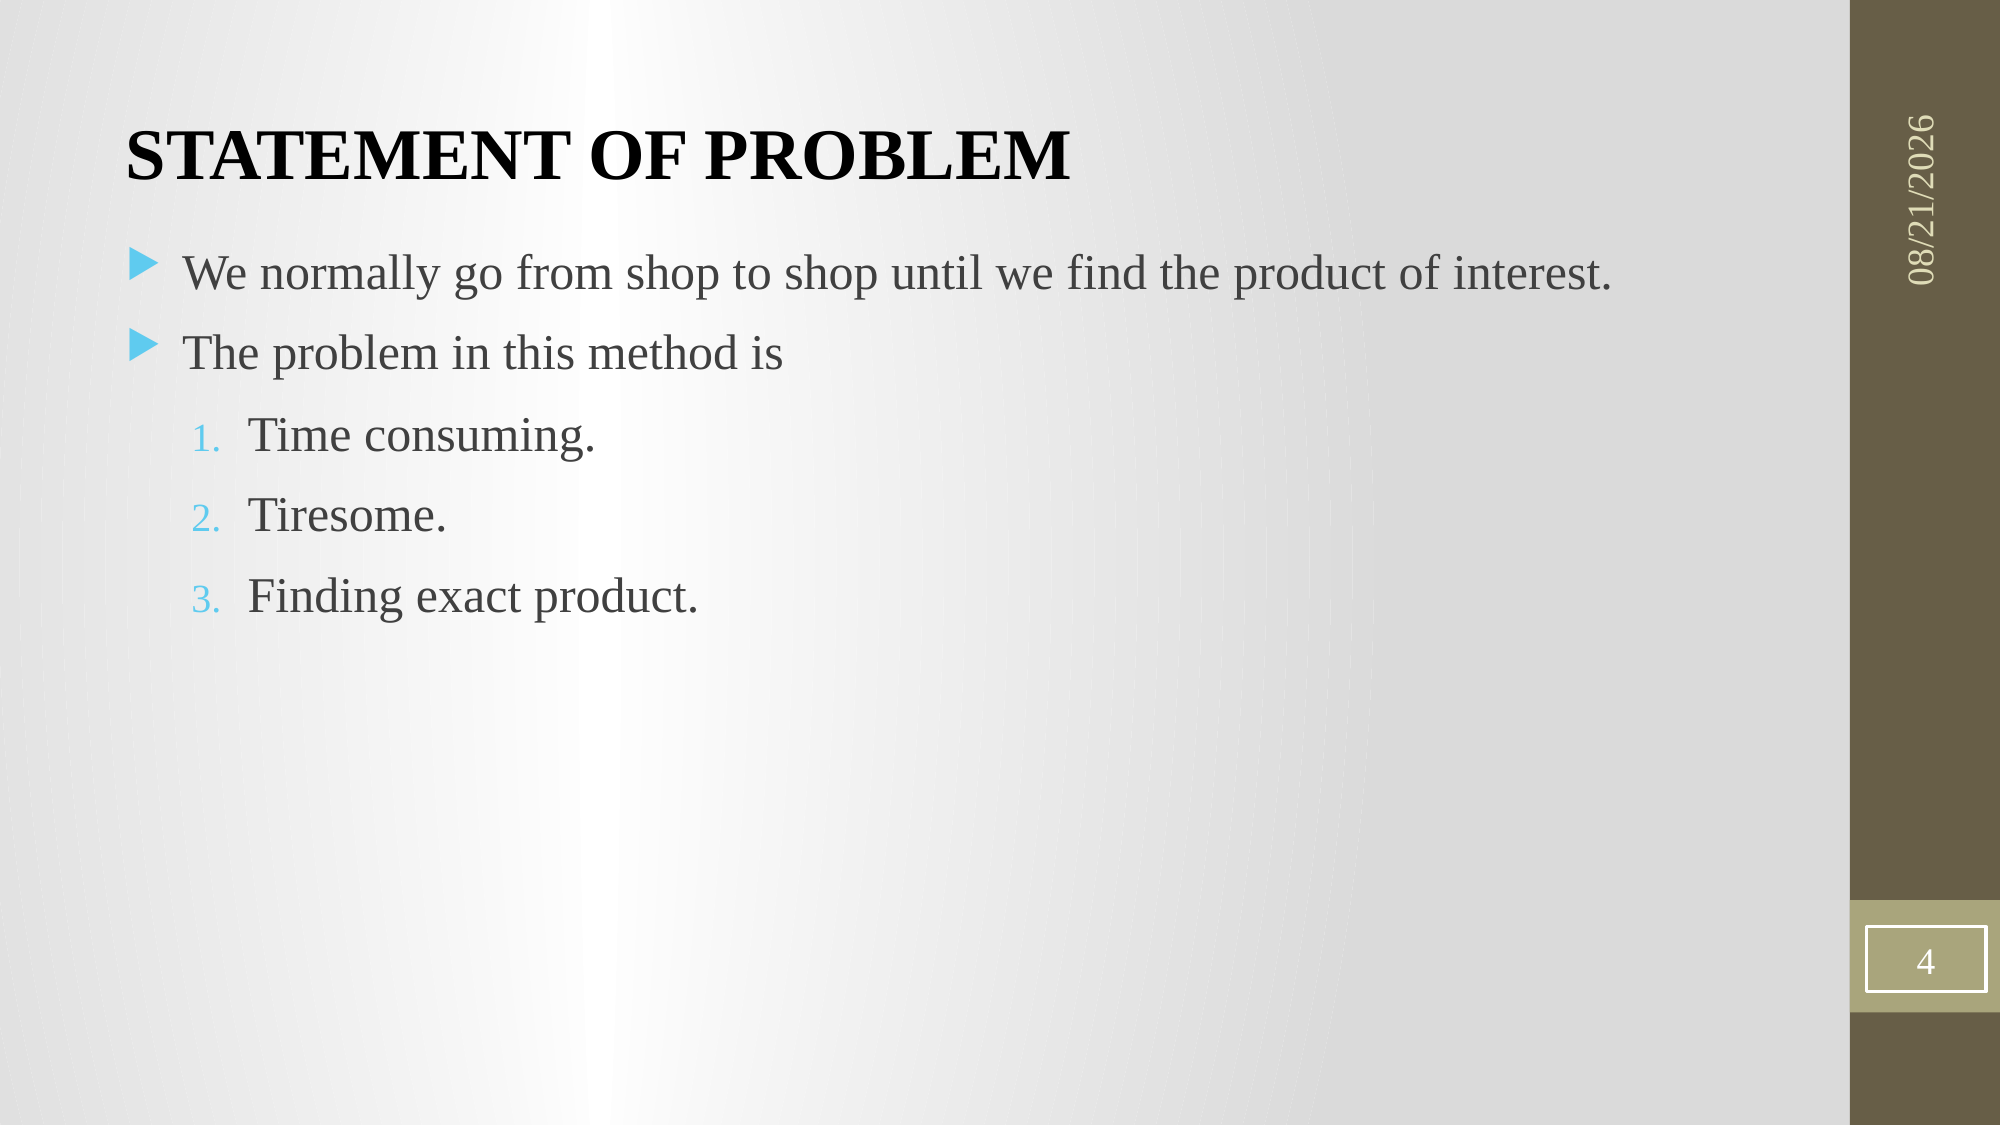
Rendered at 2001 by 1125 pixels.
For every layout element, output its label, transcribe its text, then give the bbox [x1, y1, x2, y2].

slide_number <number> [1866, 926, 1987, 992]
slide_number 11/22/2020 [1878, 100, 1959, 501]
text_box STATEMENT OF PROBLEM [111, 99, 1522, 203]
text_box We normally go from shop to shop until we find the product of interest. The problem in this method is Time consuming. Tiresome. Finding exact product. [111, 231, 1724, 1090]
